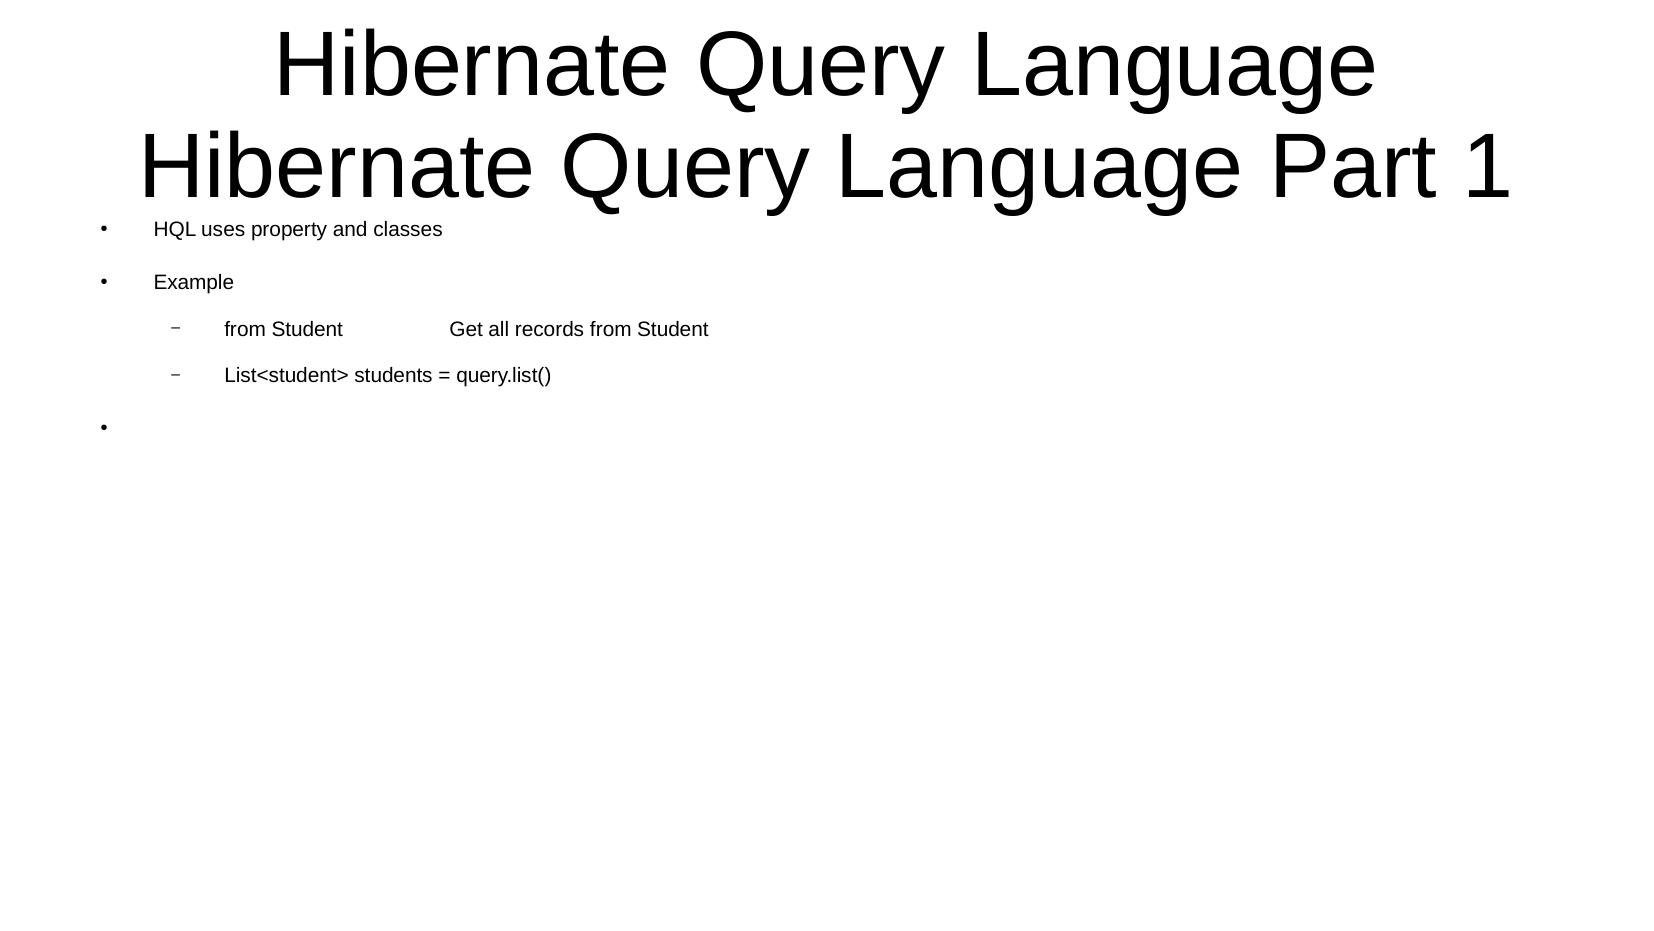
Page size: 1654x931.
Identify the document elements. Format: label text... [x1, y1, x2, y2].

list HQL uses property and classes Example from Student Get all records from Student List<student> students = query.list() [82, 217, 1636, 901]
title Hibernate Query Language Hibernate Query Language Part 1 [82, 12, 1571, 217]
